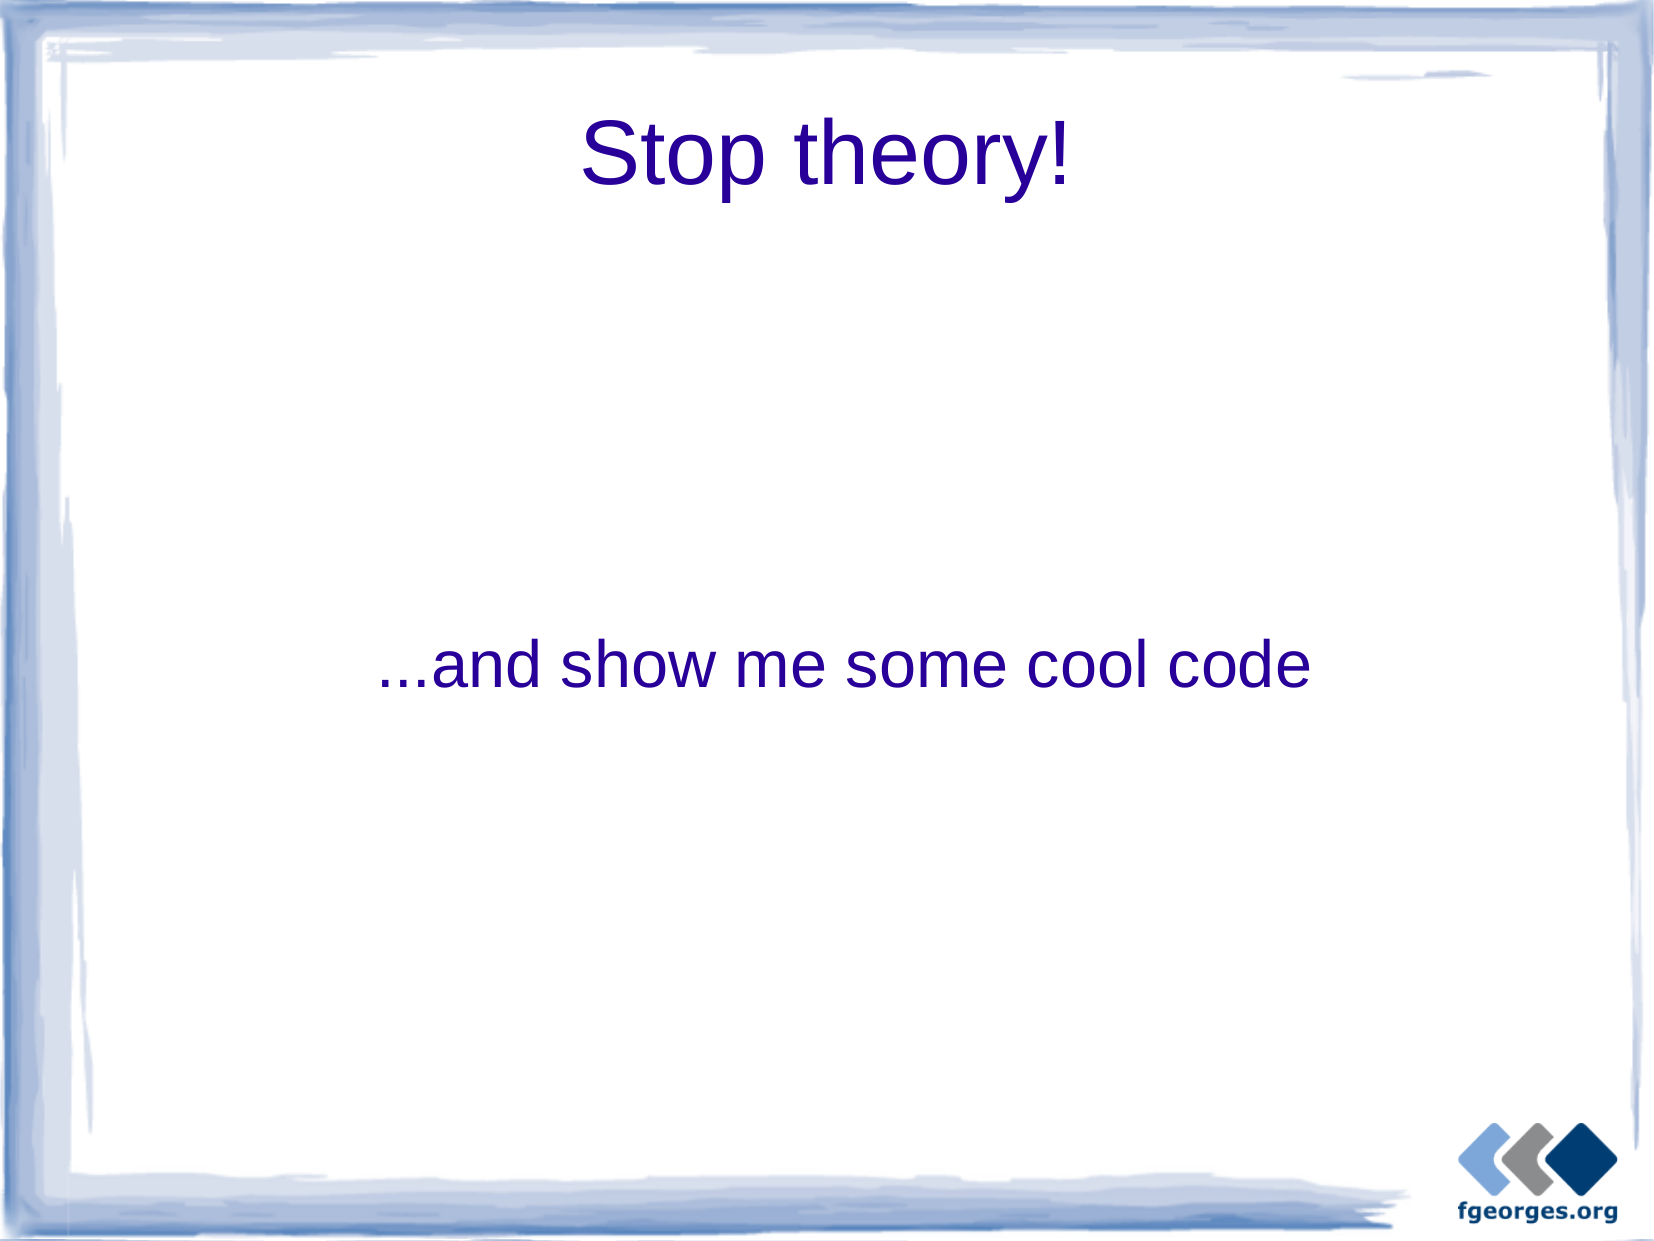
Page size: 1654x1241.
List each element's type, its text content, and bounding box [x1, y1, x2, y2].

subtitle ...and show me some cool code [118, 332, 1571, 997]
picture [0, 0, 1654, 1241]
title Stop theory! [82, 56, 1571, 250]
